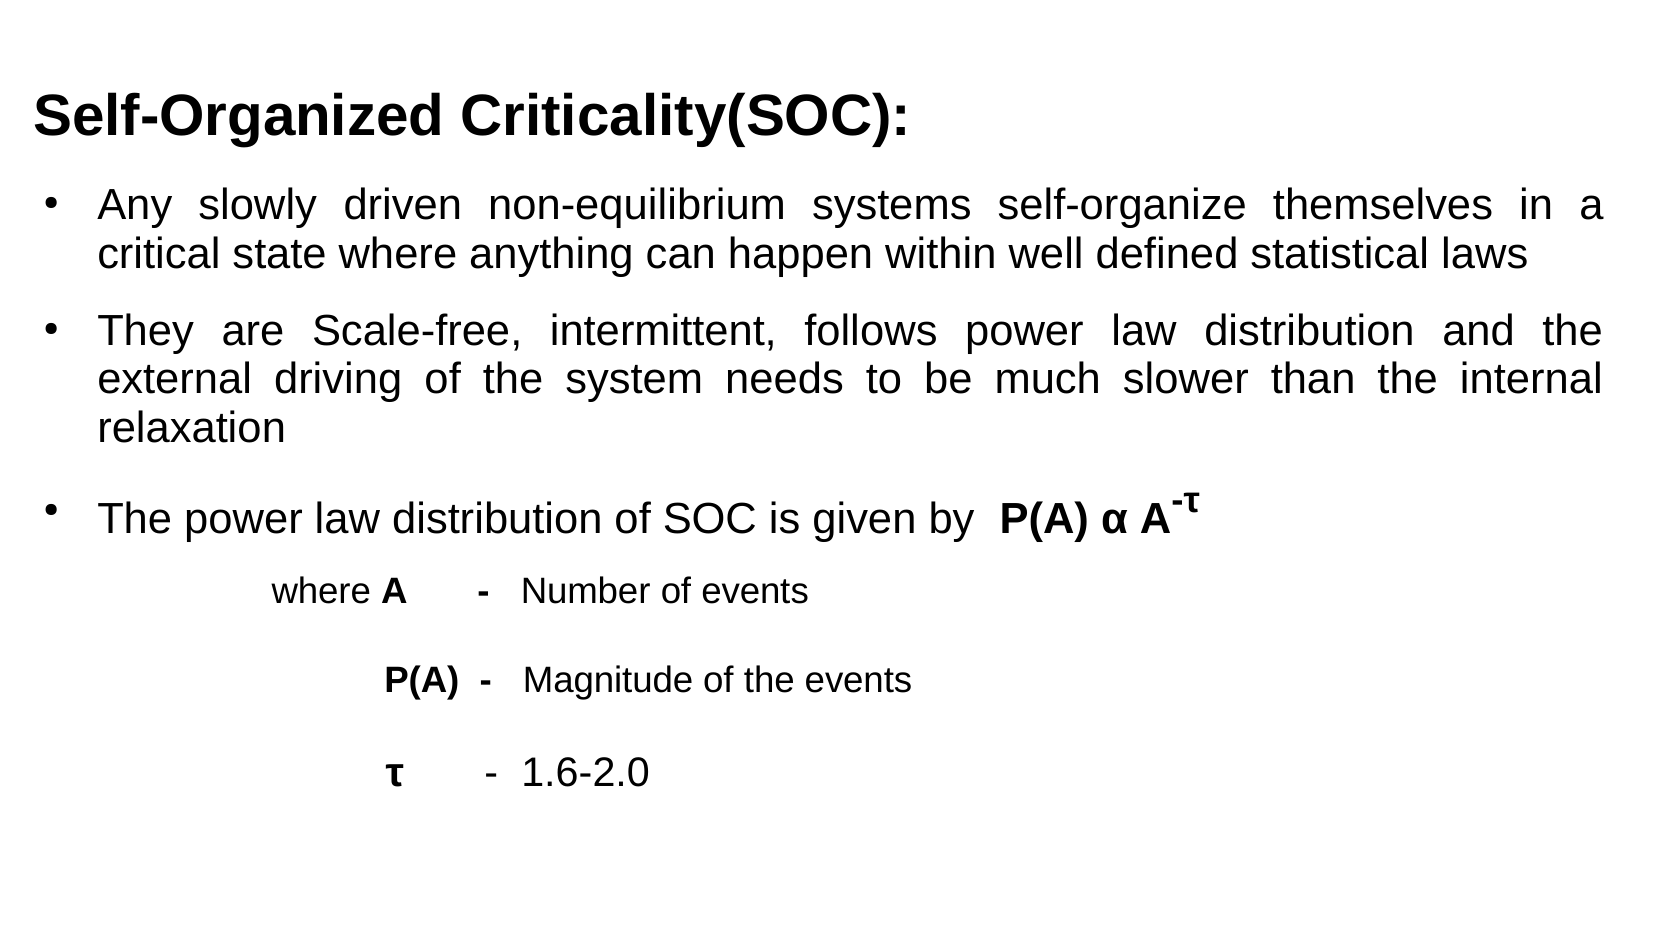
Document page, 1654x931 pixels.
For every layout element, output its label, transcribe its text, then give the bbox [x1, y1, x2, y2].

title Self-Organized Criticality(SOC): [30, 49, 916, 180]
list Any slowly driven non-equilibrium systems self-organize themselves in a critical state where anything can happen within well defined statistical laws They are Scale-free, intermittent, follows power law distribution and the external driving of the system needs to be much slower than the internal relaxation The power law distribution of SOC is given by P(A) α A-τ where A - Number of events P(A) - Magnitude of the events τ - 1.6-2.0 [30, 180, 1606, 916]
